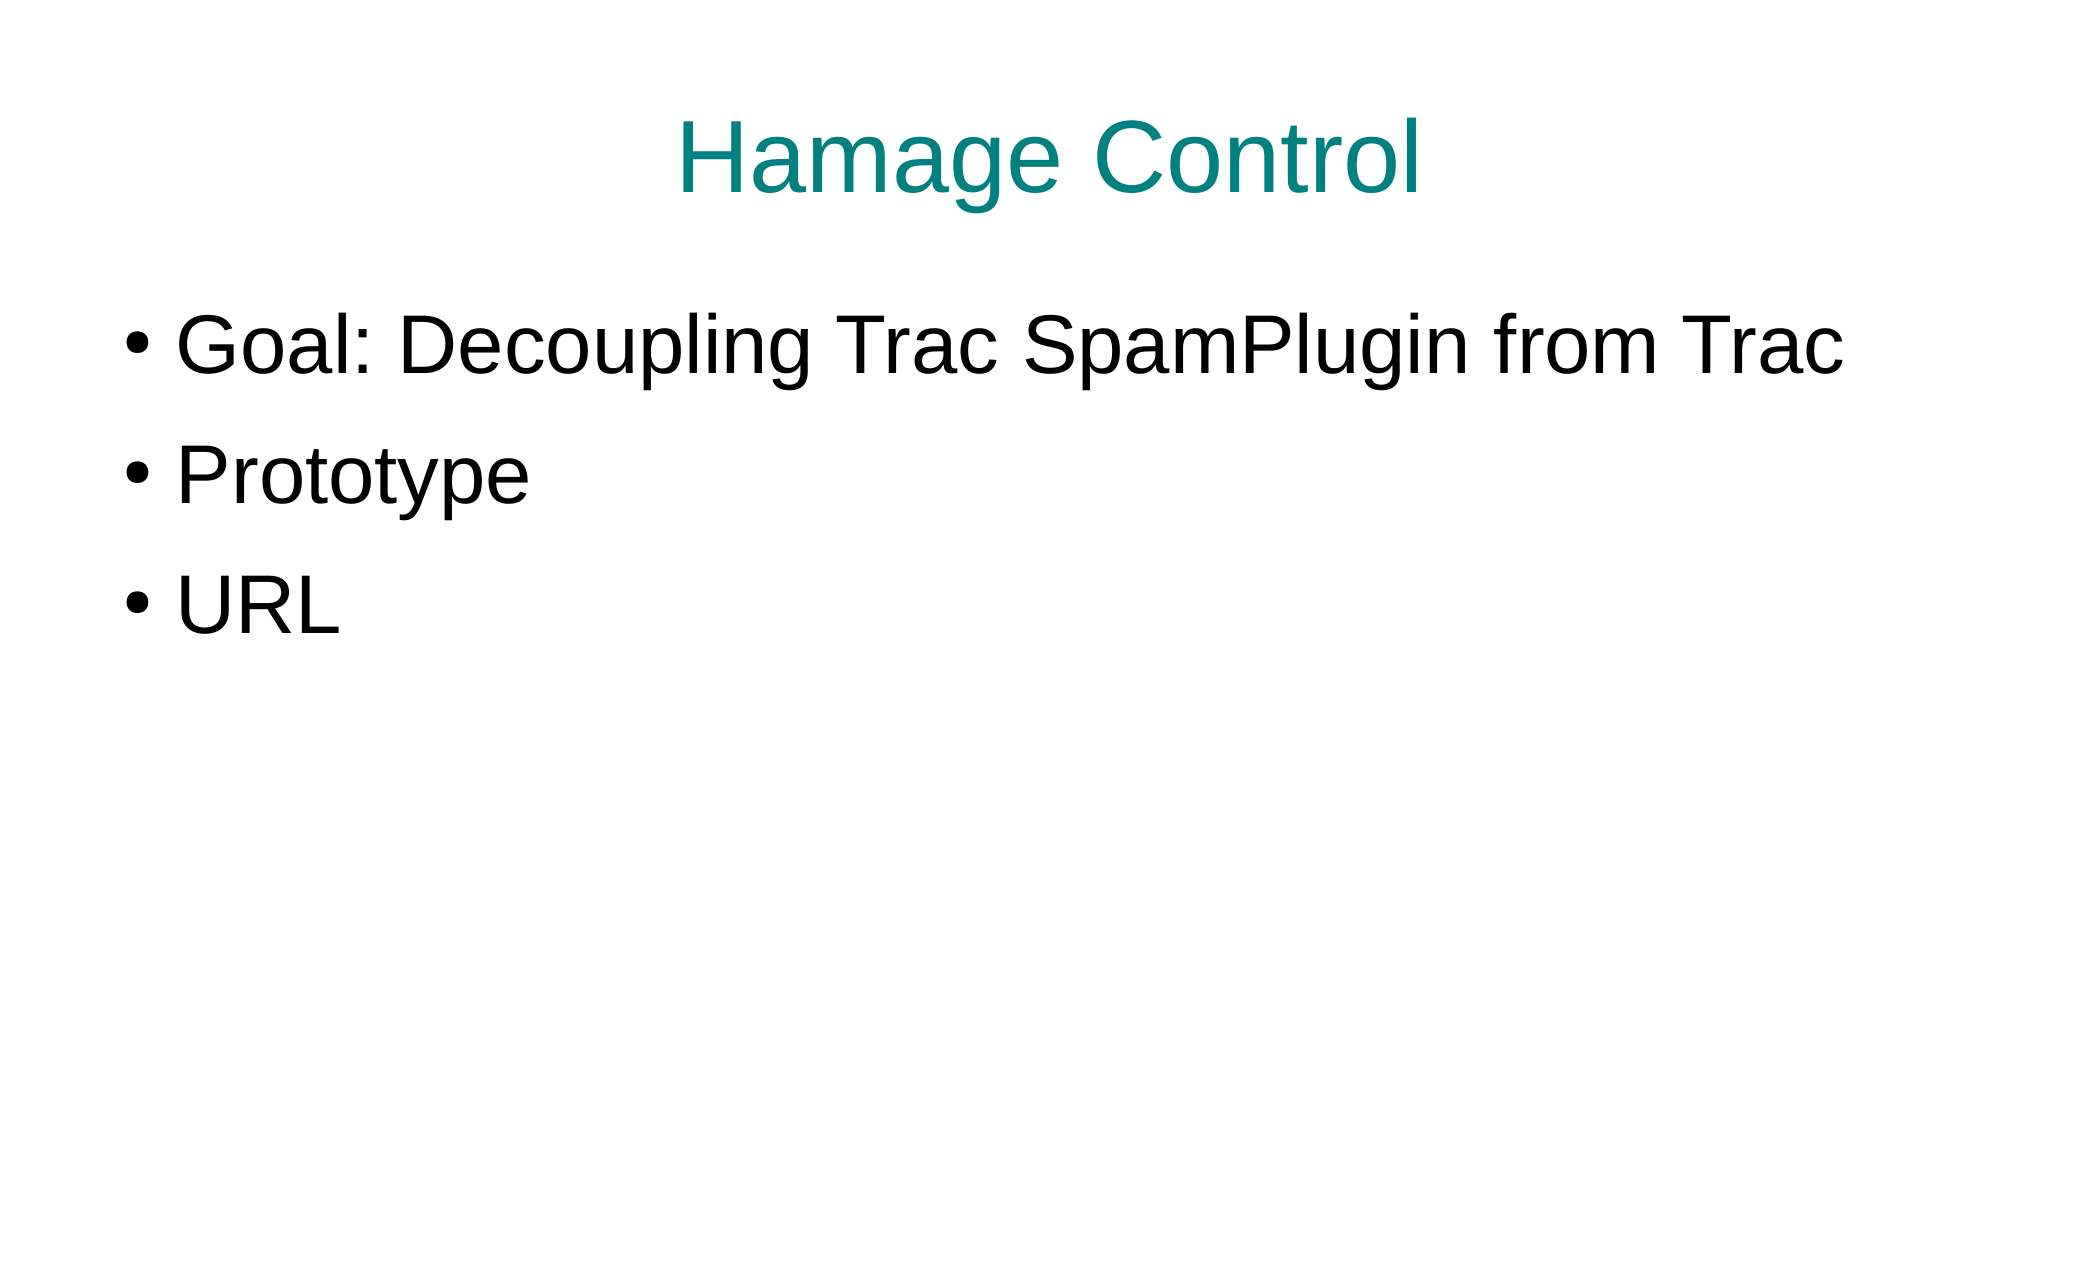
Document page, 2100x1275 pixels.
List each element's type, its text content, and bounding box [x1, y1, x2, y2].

title Hamage Control [105, 50, 1995, 264]
list Goal: Decoupling Trac SpamPlugin from Trac Prototype URL [105, 298, 1953, 1038]
